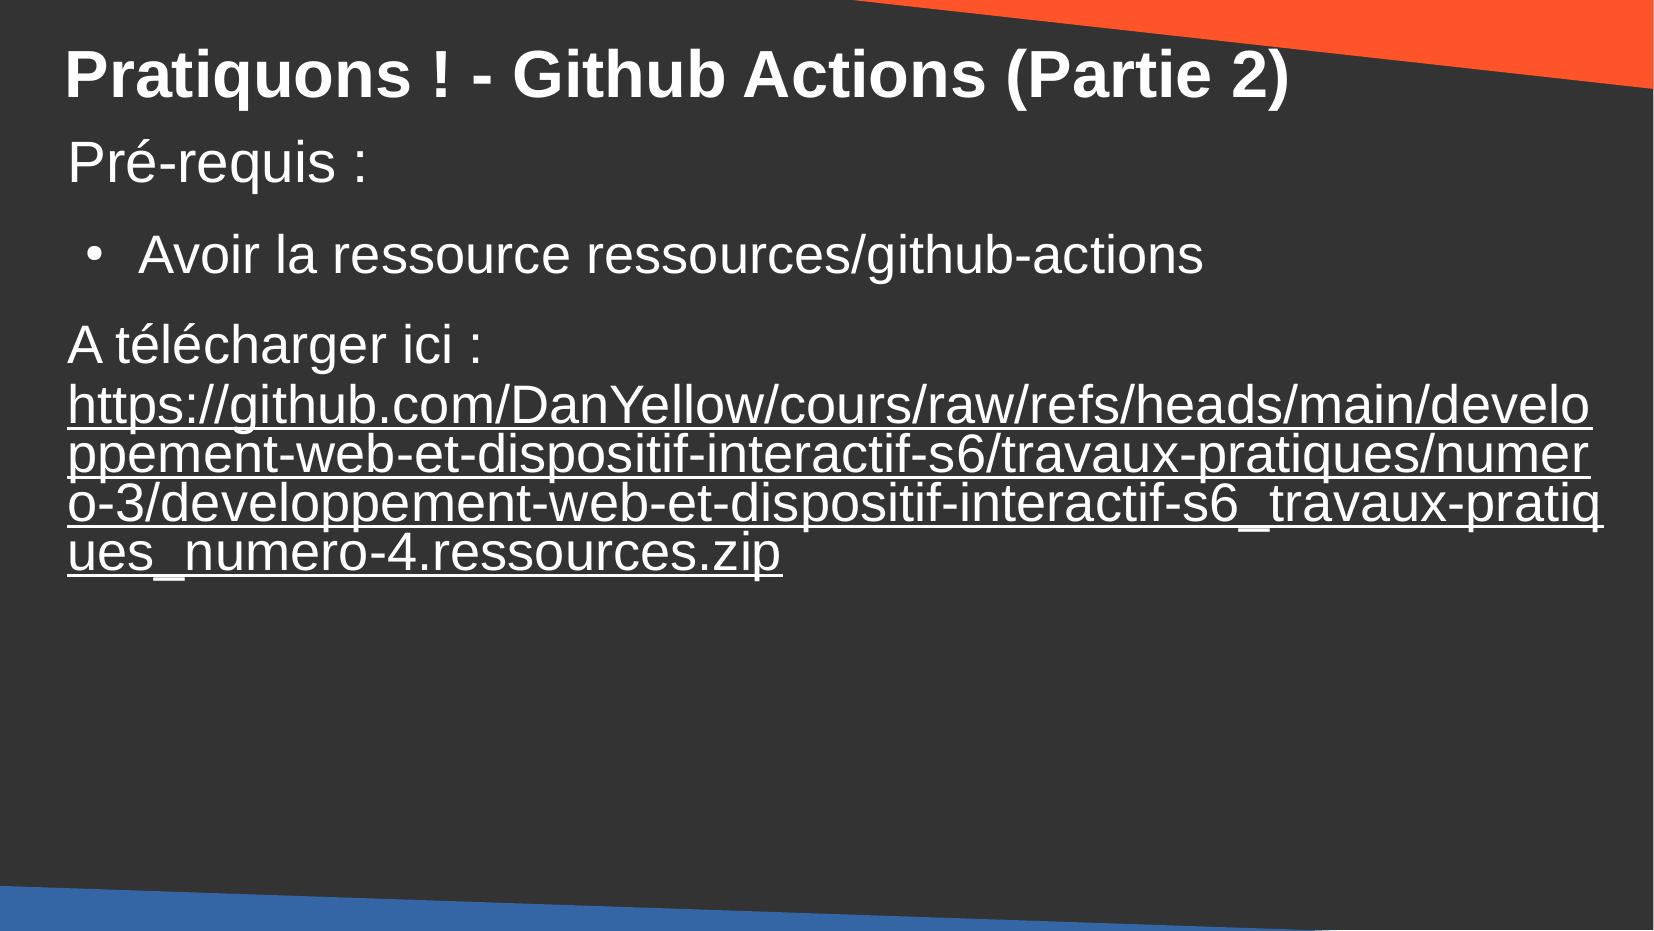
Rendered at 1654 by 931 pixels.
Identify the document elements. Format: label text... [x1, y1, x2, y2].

text_box [852, 0, 1654, 89]
title Pratiquons ! - Github Actions (Partie 2) [64, 37, 1553, 114]
text_box [0, 885, 1337, 931]
list Pré-requis : Avoir la ressource ressources/github-actions A télécharger ici : https://github.com/DanYellow/cours/raw/refs/heads/main/developpement-web-et-dispositif-interactif-s6/travaux-pratiques/numero-3/developpement-web-et-dispositif-interactif-s6_travaux-pratiques_numero-4.ressources.zip [67, 129, 1607, 715]
